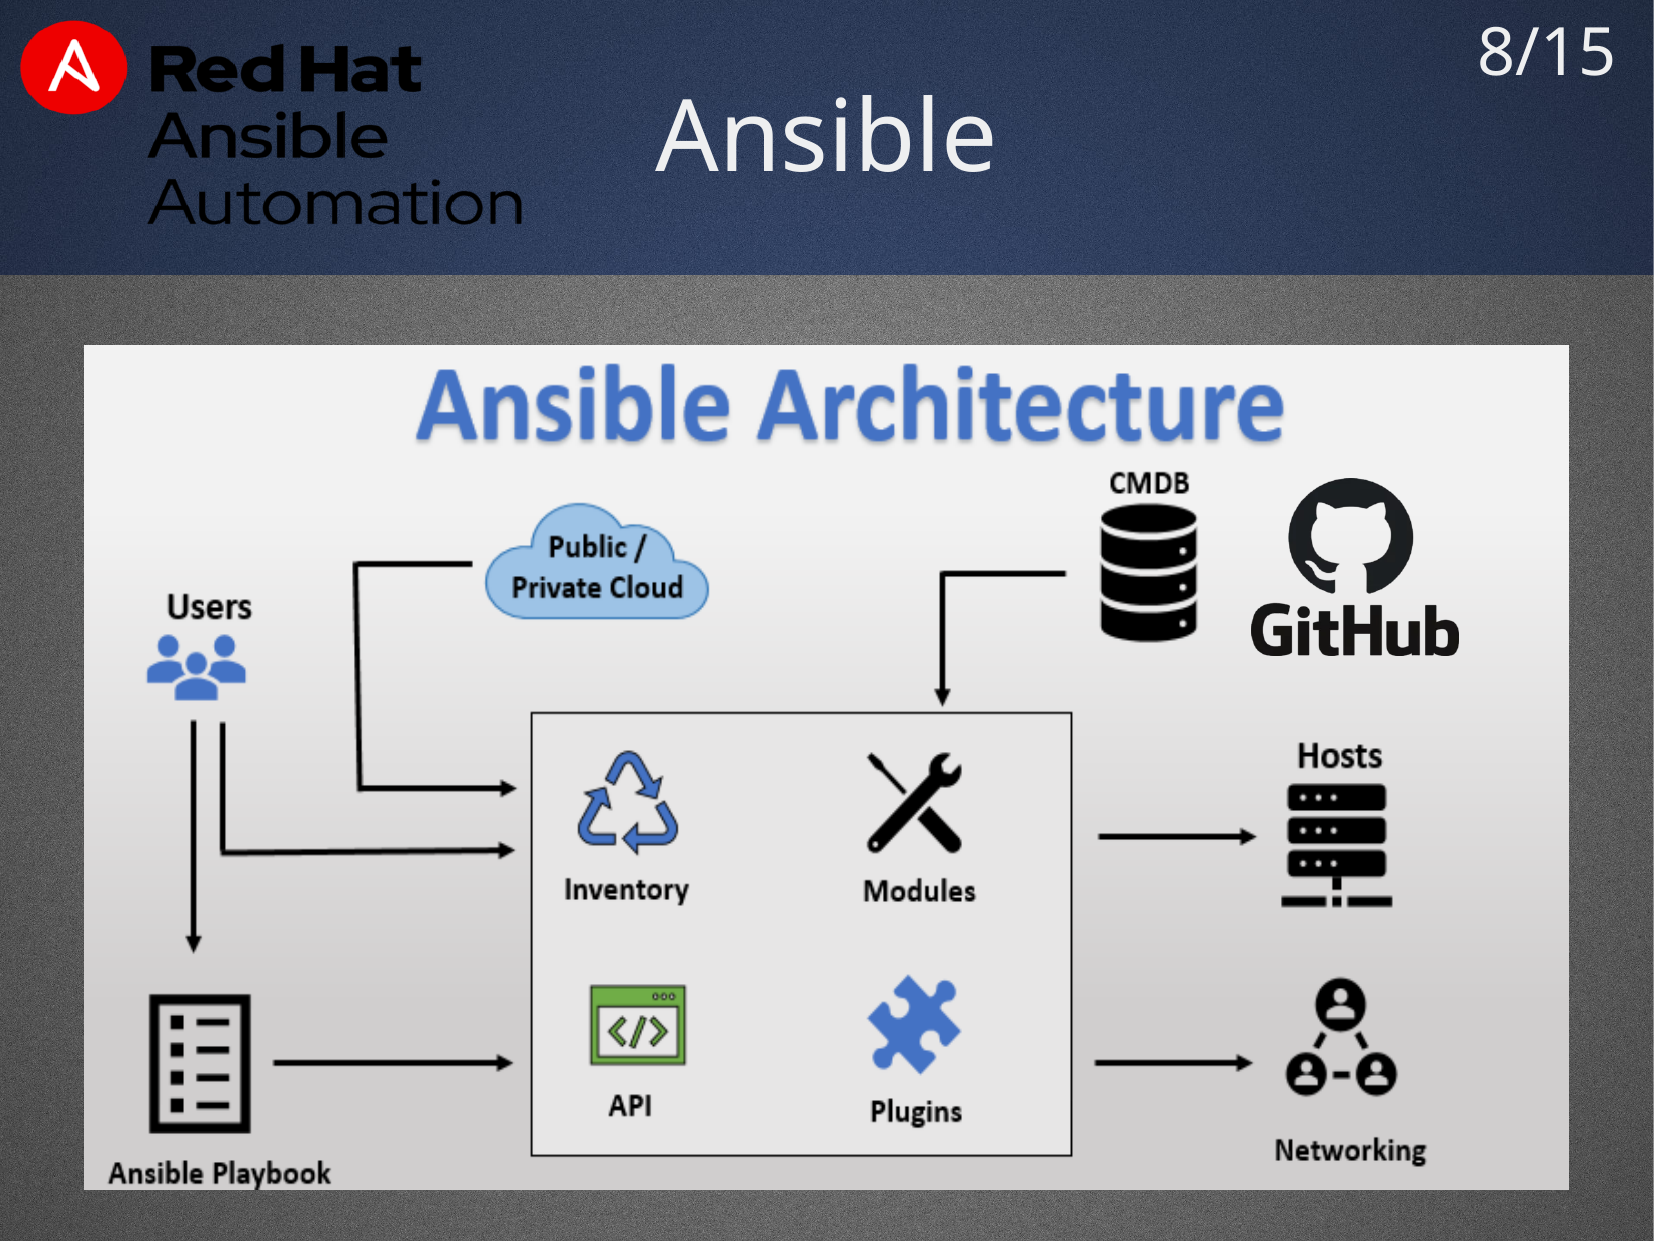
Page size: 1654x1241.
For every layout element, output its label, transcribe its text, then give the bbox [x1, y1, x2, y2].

title Ansible [532, 29, 1565, 237]
picture [0, 0, 1654, 1241]
list 8/15 [1371, 4, 1652, 83]
